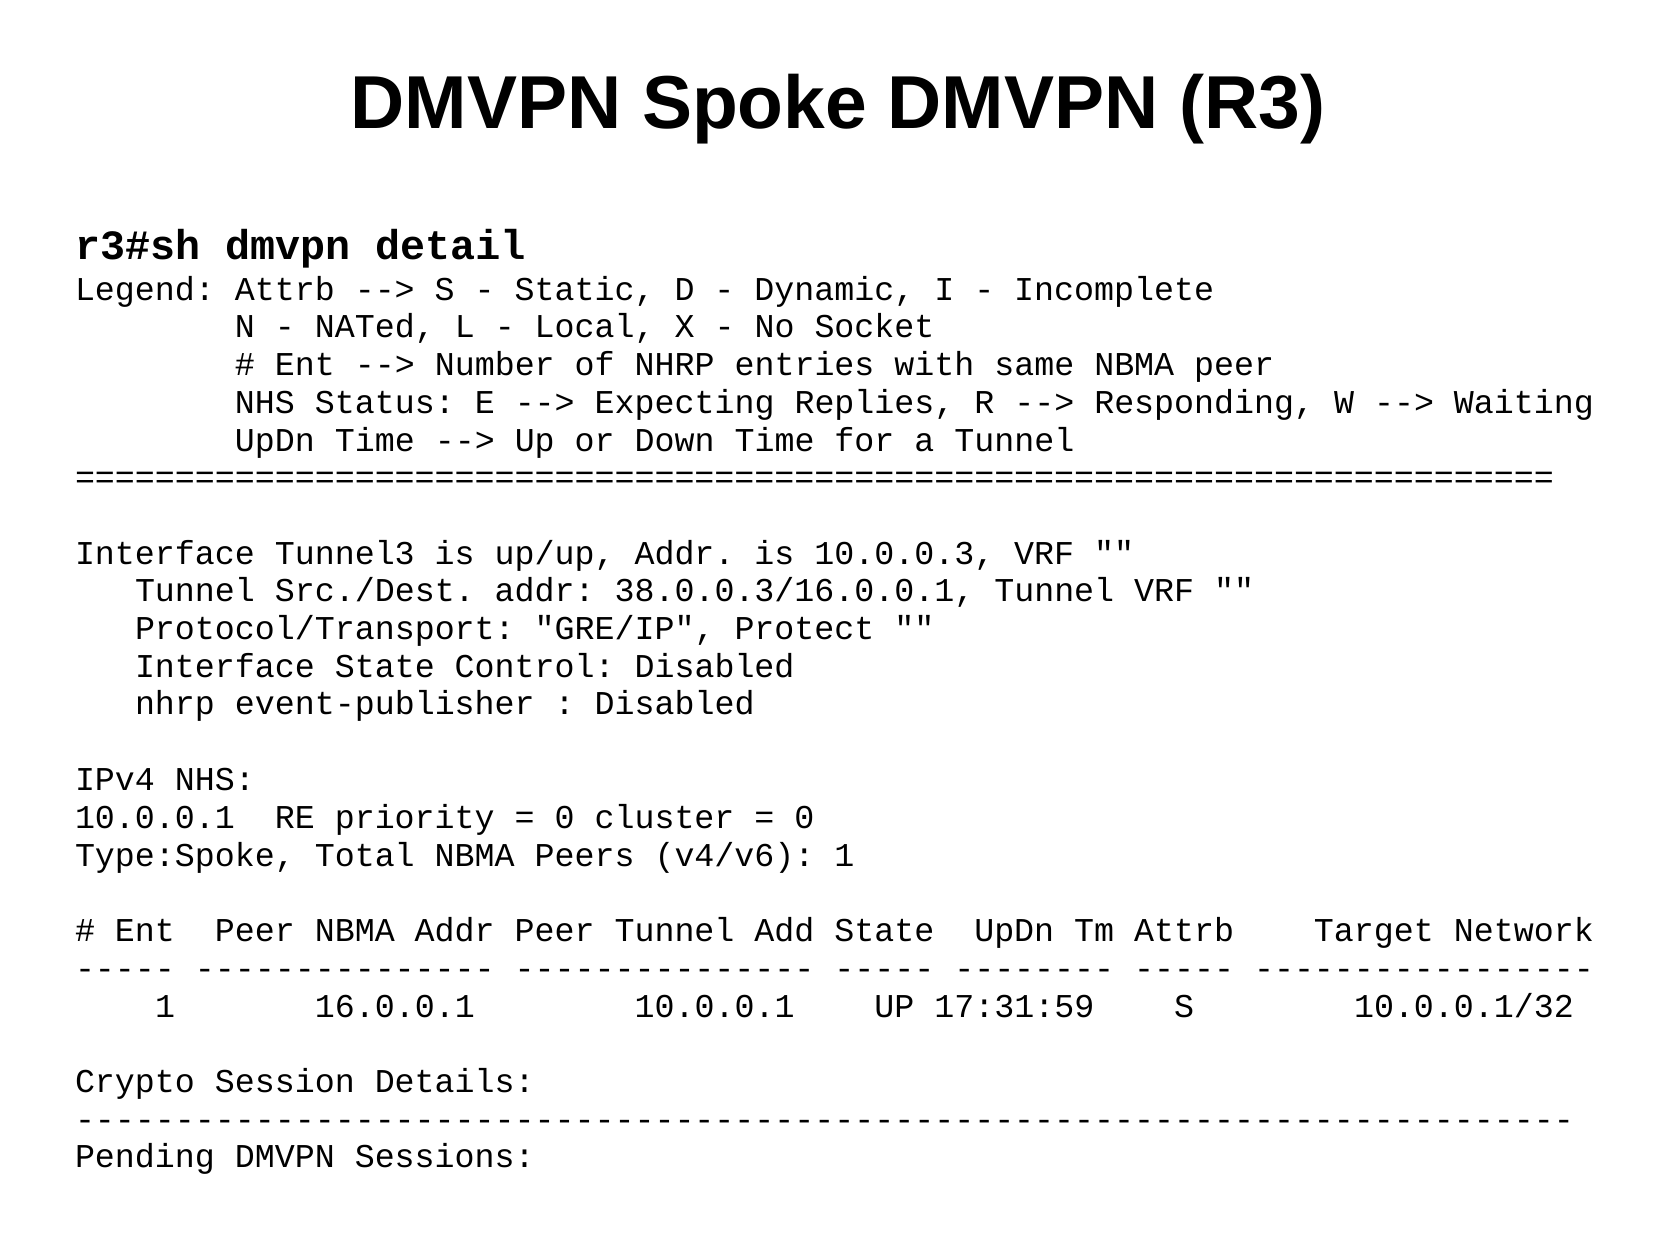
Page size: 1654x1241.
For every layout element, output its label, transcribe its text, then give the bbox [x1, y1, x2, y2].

list r3#sh dmvpn detail Legend: Attrb --> S - Static, D - Dynamic, I - Incomplete N - NATed, L - Local, X - No Socket # Ent --> Number of NHRP entries with same NBMA peer NHS Status: E --> Expecting Replies, R --> Responding, W --> Waiting UpDn Time --> Up or Down Time for a Tunnel ========================================================================== Interface Tunnel3 is up/up, Addr. is 10.0.0.3, VRF "" Tunnel Src./Dest. addr: 38.0.0.3/16.0.0.1, Tunnel VRF "" Protocol/Transport: "GRE/IP", Protect "" Interface State Control: Disabled nhrp event-publisher : Disabled IPv4 NHS: 10.0.0.1 RE priority = 0 cluster = 0 Type:Spoke, Total NBMA Peers (v4/v6): 1 # Ent Peer NBMA Addr Peer Tunnel Add State UpDn Tm Attrb Target Network ----- --------------- --------------- ----- -------- ----- ----------------- 1 16.0.0.1 10.0.0.1 UP 17:31:59 S 10.0.0.1/32 Crypto Session Details: --------------------------------------------------------------------------- Pending DMVPN Sessions: [75, 225, 1613, 1178]
text_box DMVPN Spoke DMVPN (R3) [64, 37, 1613, 151]
